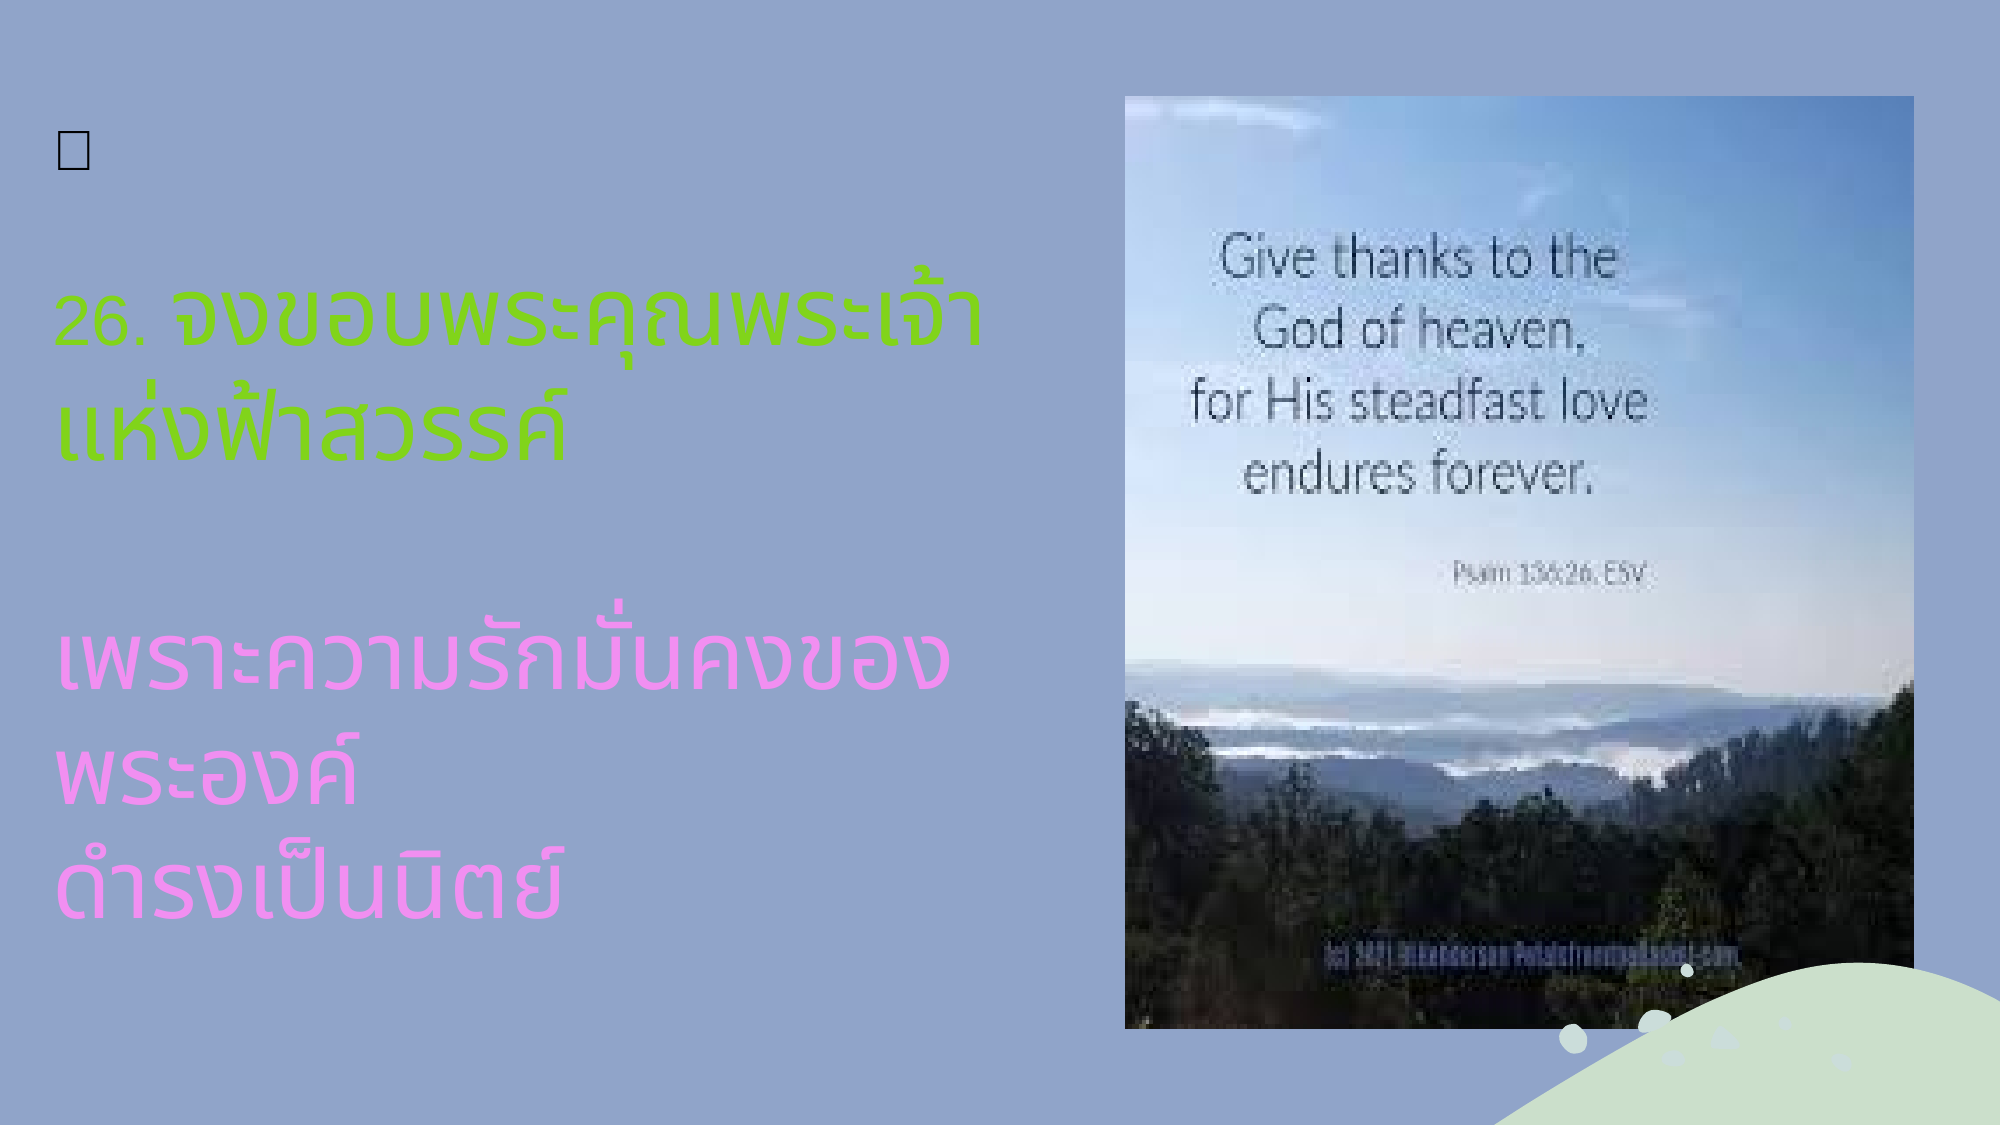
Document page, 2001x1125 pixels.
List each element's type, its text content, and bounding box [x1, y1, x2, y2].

title 🙏 26. จงขอบพระคุณพระเจ้าแห่งฟ้าสวรรค์ เพราะความรักมั่นคงของพระองค์ ดำรงเป็นนิตย์ [37, 98, 1051, 946]
text_box [0, 0, 2000, 1125]
picture [1125, 96, 1914, 1029]
